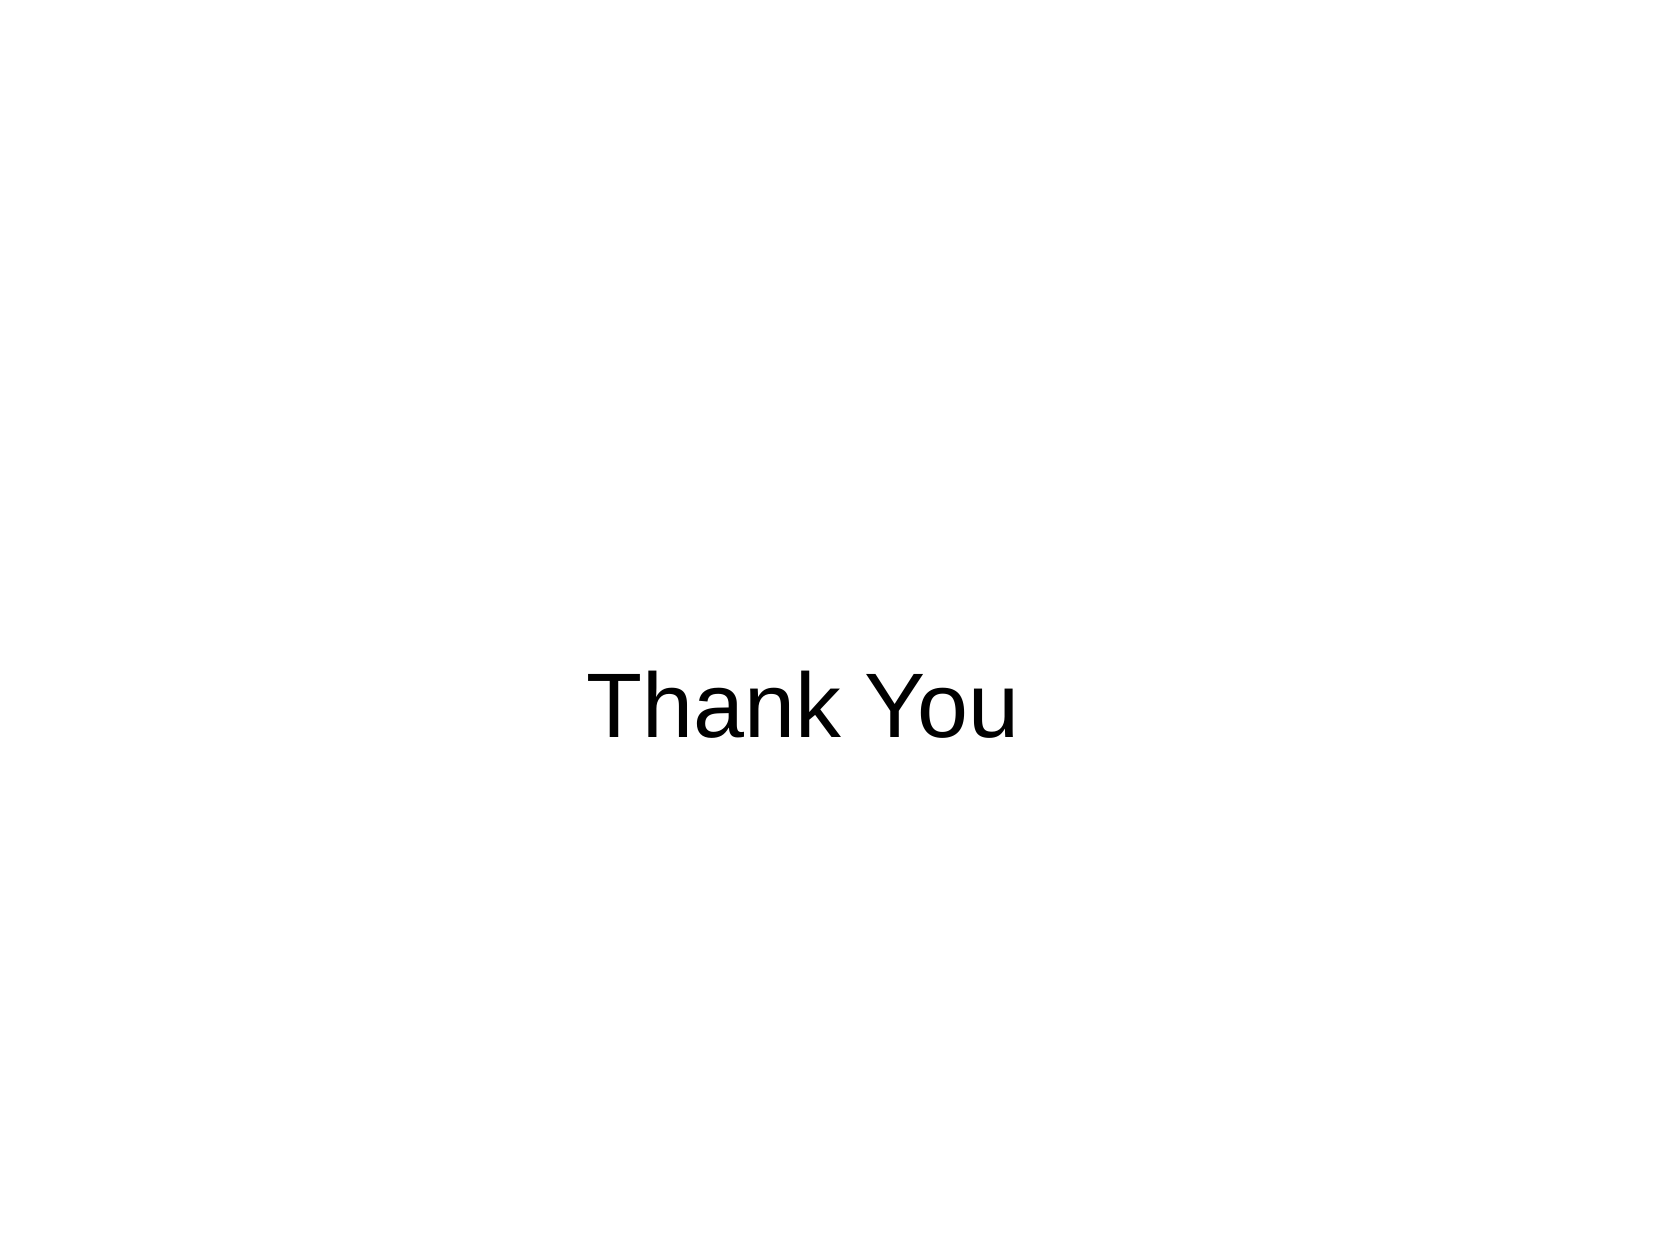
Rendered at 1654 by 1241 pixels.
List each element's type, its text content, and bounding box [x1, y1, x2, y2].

title Thank You [59, 602, 1548, 810]
